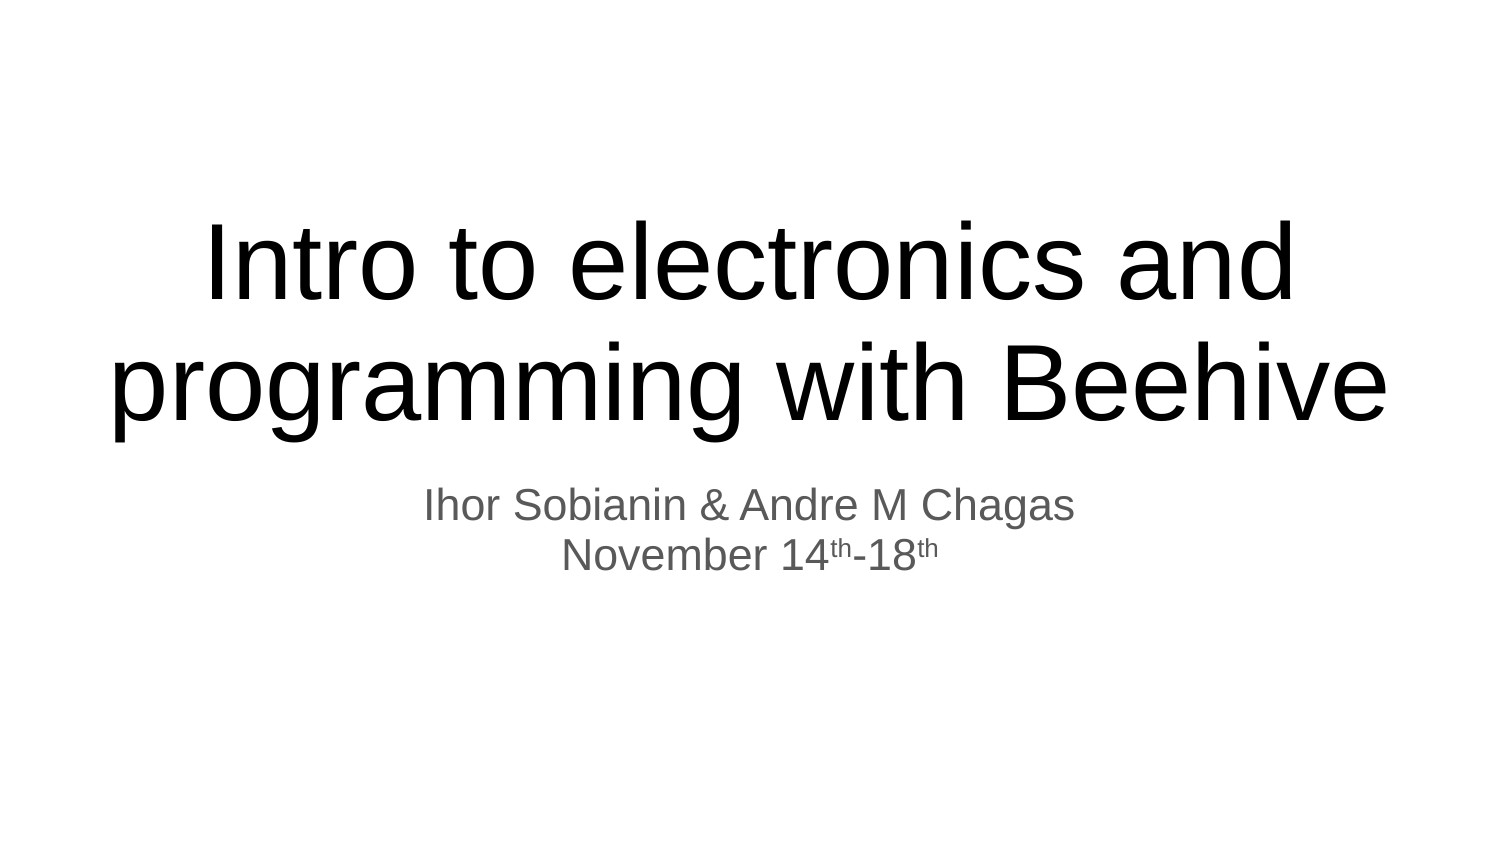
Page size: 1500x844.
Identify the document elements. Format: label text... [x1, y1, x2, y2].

subtitle Ihor Sobianin & Andre M Chagas November 14th-18th [51, 464, 1449, 595]
title Intro to electronics and programming with Beehive [51, 122, 1449, 459]
